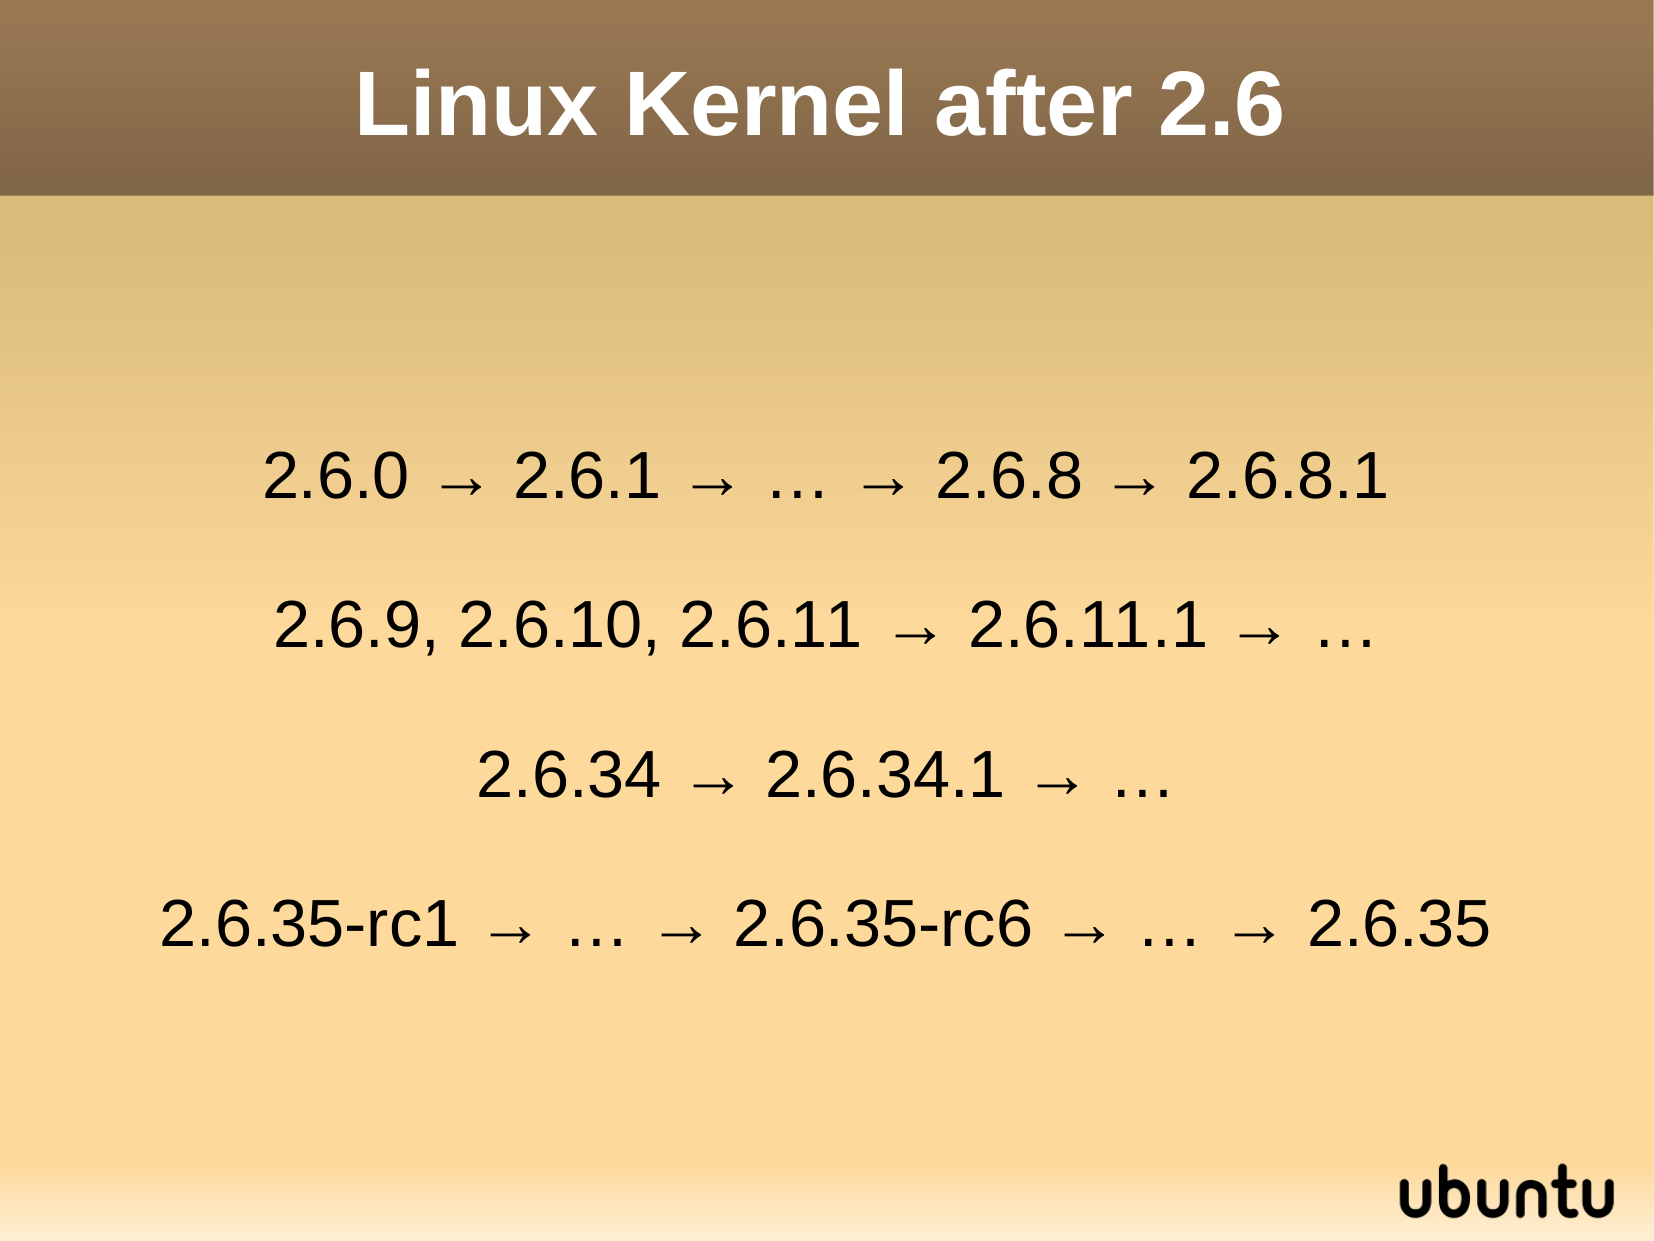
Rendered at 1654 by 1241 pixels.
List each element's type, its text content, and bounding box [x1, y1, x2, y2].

title Linux Kernel after 2.6 [76, 7, 1565, 200]
subtitle 2.6.0 → 2.6.1 → … → 2.6.8 → 2.6.8.1 2.6.9, 2.6.10, 2.6.11 → 2.6.11.1 → … 2.6.34 → 2.6.34.1 → … 2.6.35-rc1 → … → 2.6.35-rc6 → … → 2.6.35 [82, 290, 1571, 1109]
picture [0, 0, 1654, 1241]
